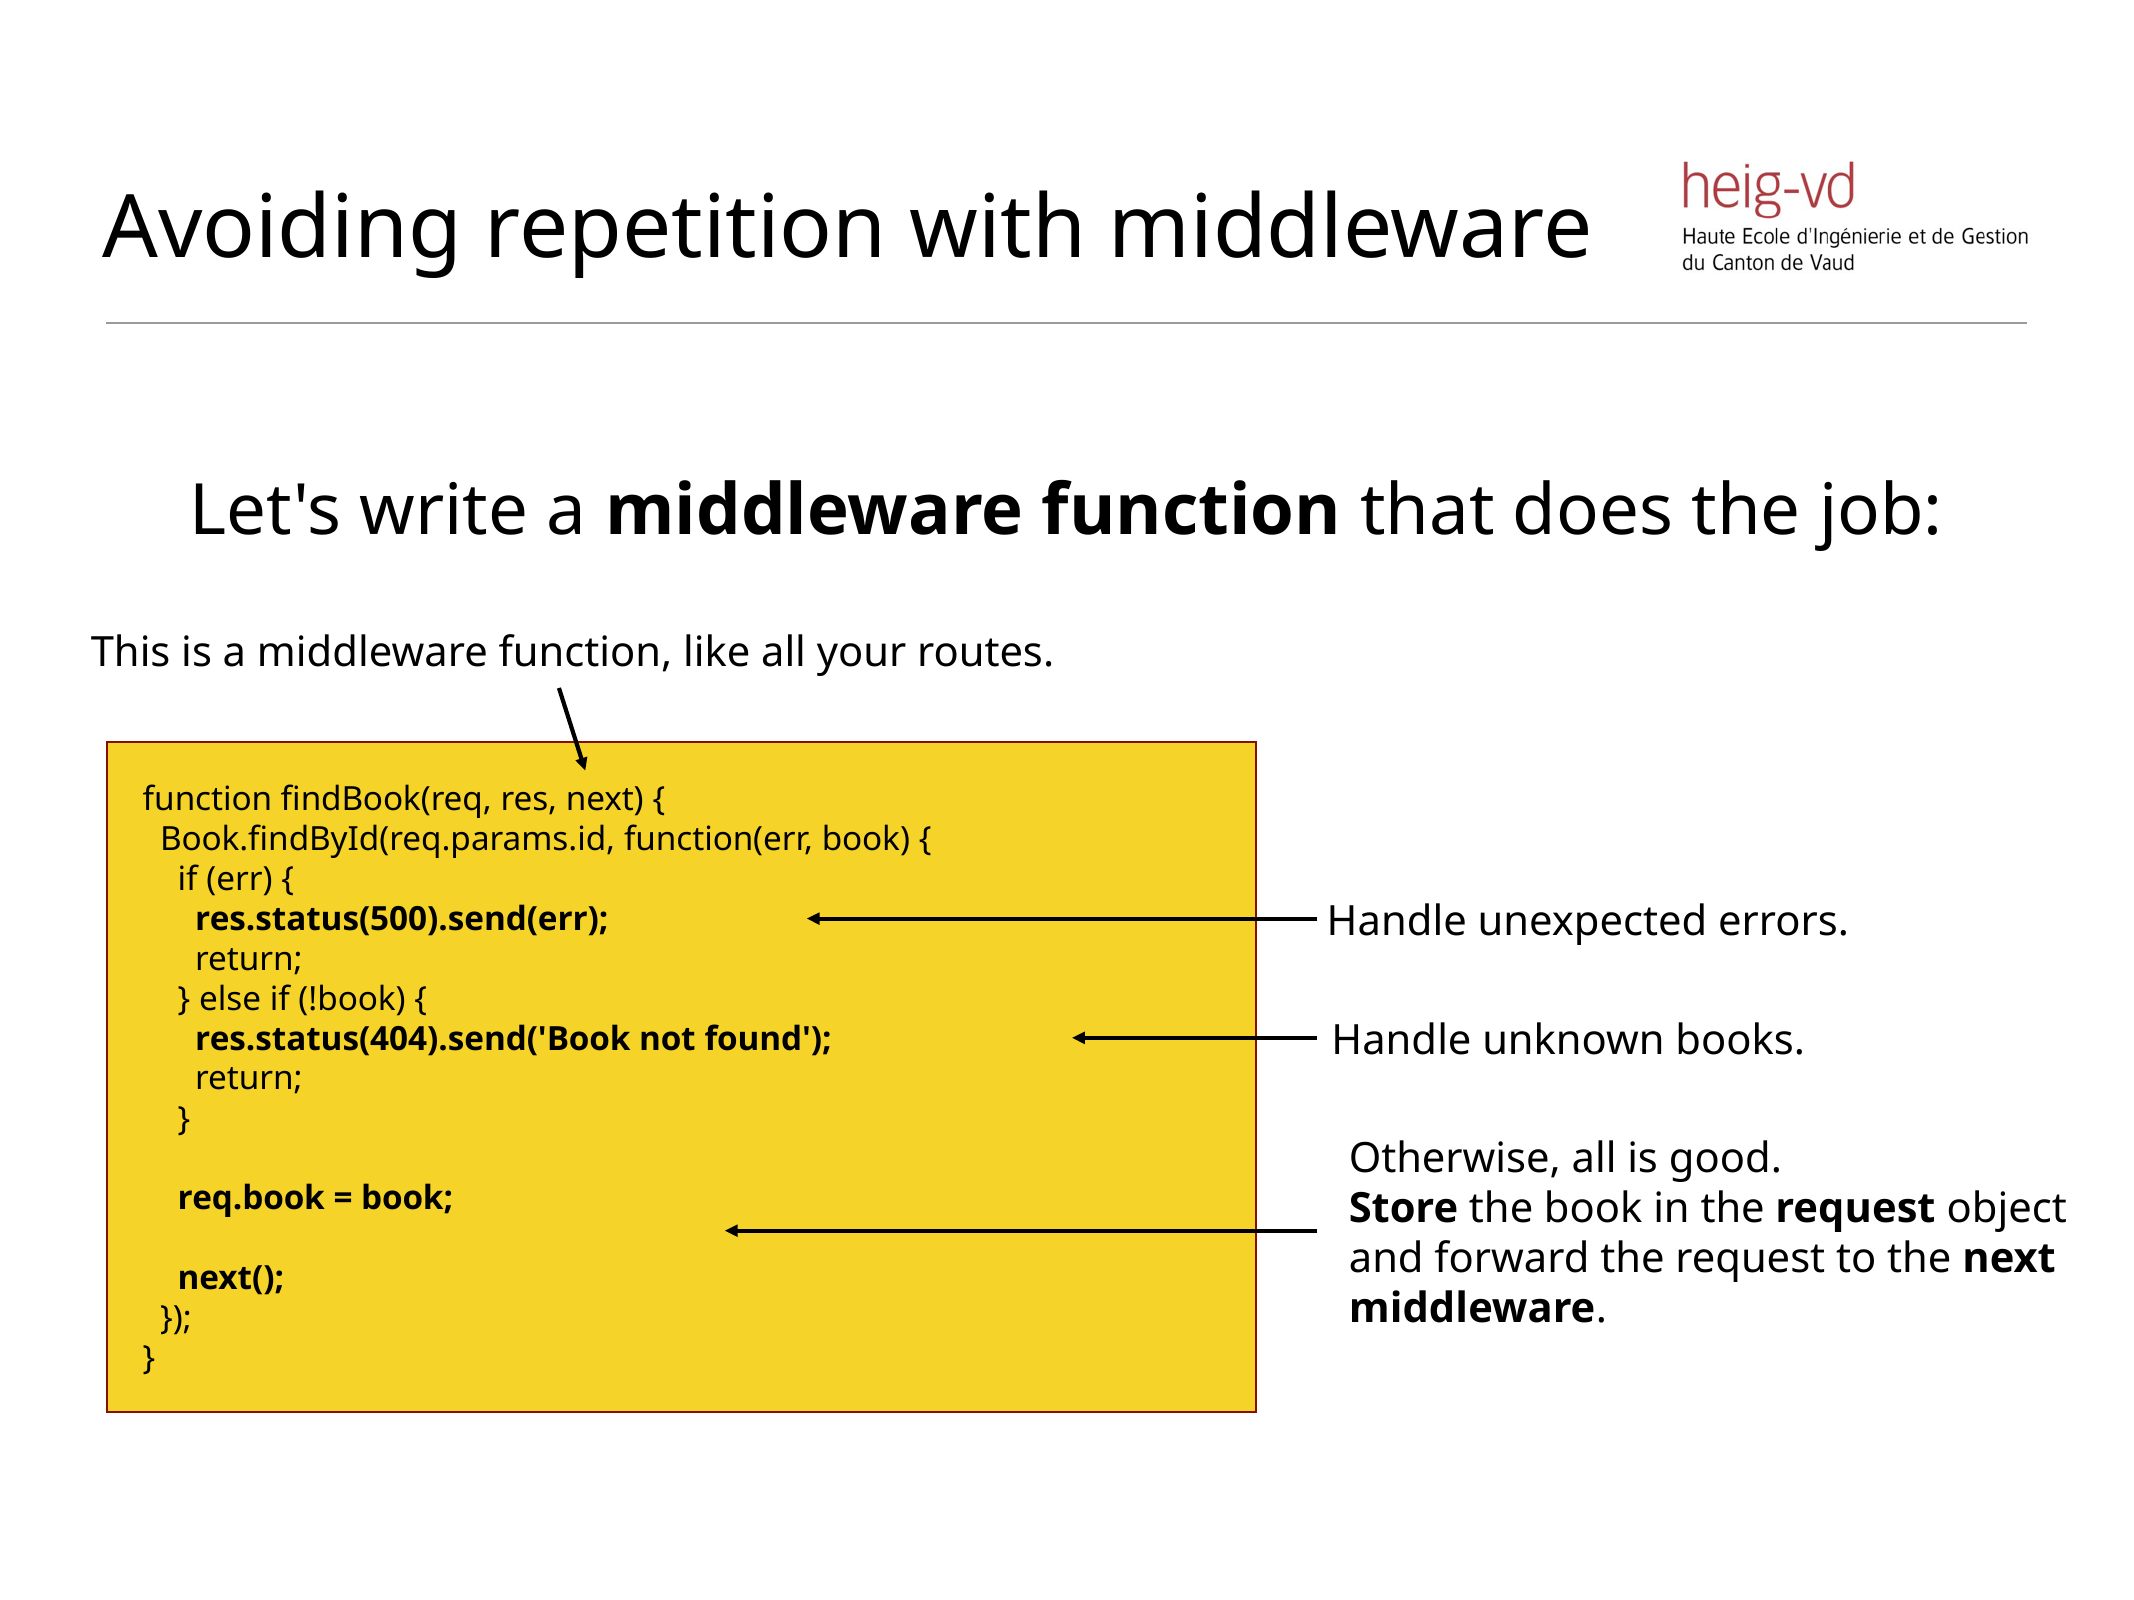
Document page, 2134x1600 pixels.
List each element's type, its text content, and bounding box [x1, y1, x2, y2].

title Avoiding repetition with middleware [93, 54, 2040, 284]
text_box Handle unknown books. [1322, 1004, 1814, 1072]
text_box function findBook(req, res, next) { Book.findById(req.params.id, function(err, book) { if (err) { res.status(500).send(err); return; } else if (!book) { res.status(404).send('Book not found'); return; } req.book = book; next(); }); } [107, 741, 1256, 1412]
text_box Otherwise, all is good. Store the book in the request object and forward the request to the next middleware. [1340, 1122, 2098, 1340]
text_box This is a middleware function, like all your routes. [82, 616, 1063, 683]
text_box Let's write a middleware function that does the job: [181, 455, 1952, 557]
text_box Handle unexpected errors. [1318, 885, 1858, 952]
